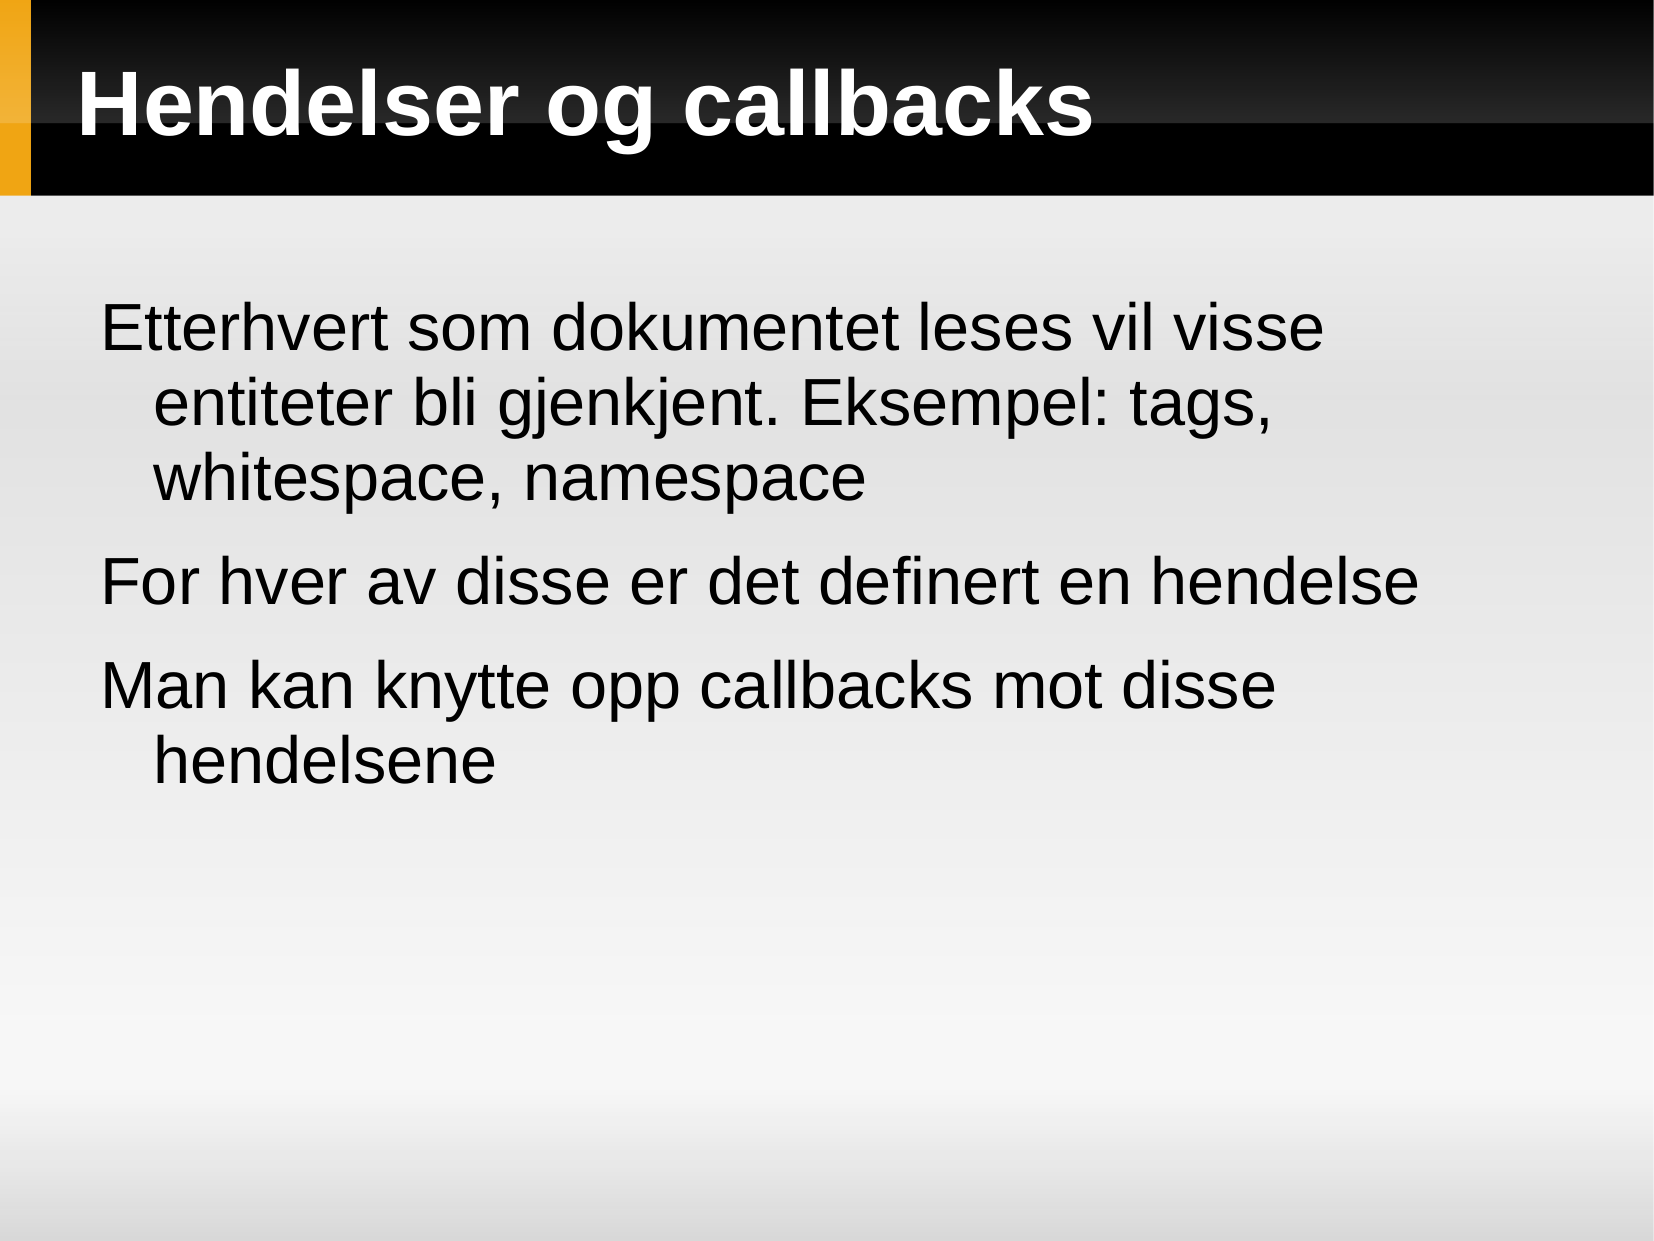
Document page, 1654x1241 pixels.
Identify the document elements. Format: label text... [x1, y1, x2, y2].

list Etterhvert som dokumentet leses vil visse entiteter bli gjenkjent. Eksempel: tags, whitespace, namespace For hver av disse er det definert en hendelse Man kan knytte opp callbacks mot disse hendelsene [82, 290, 1571, 1094]
picture [0, 0, 1654, 1241]
title Hendelser og callbacks [76, 7, 1565, 200]
